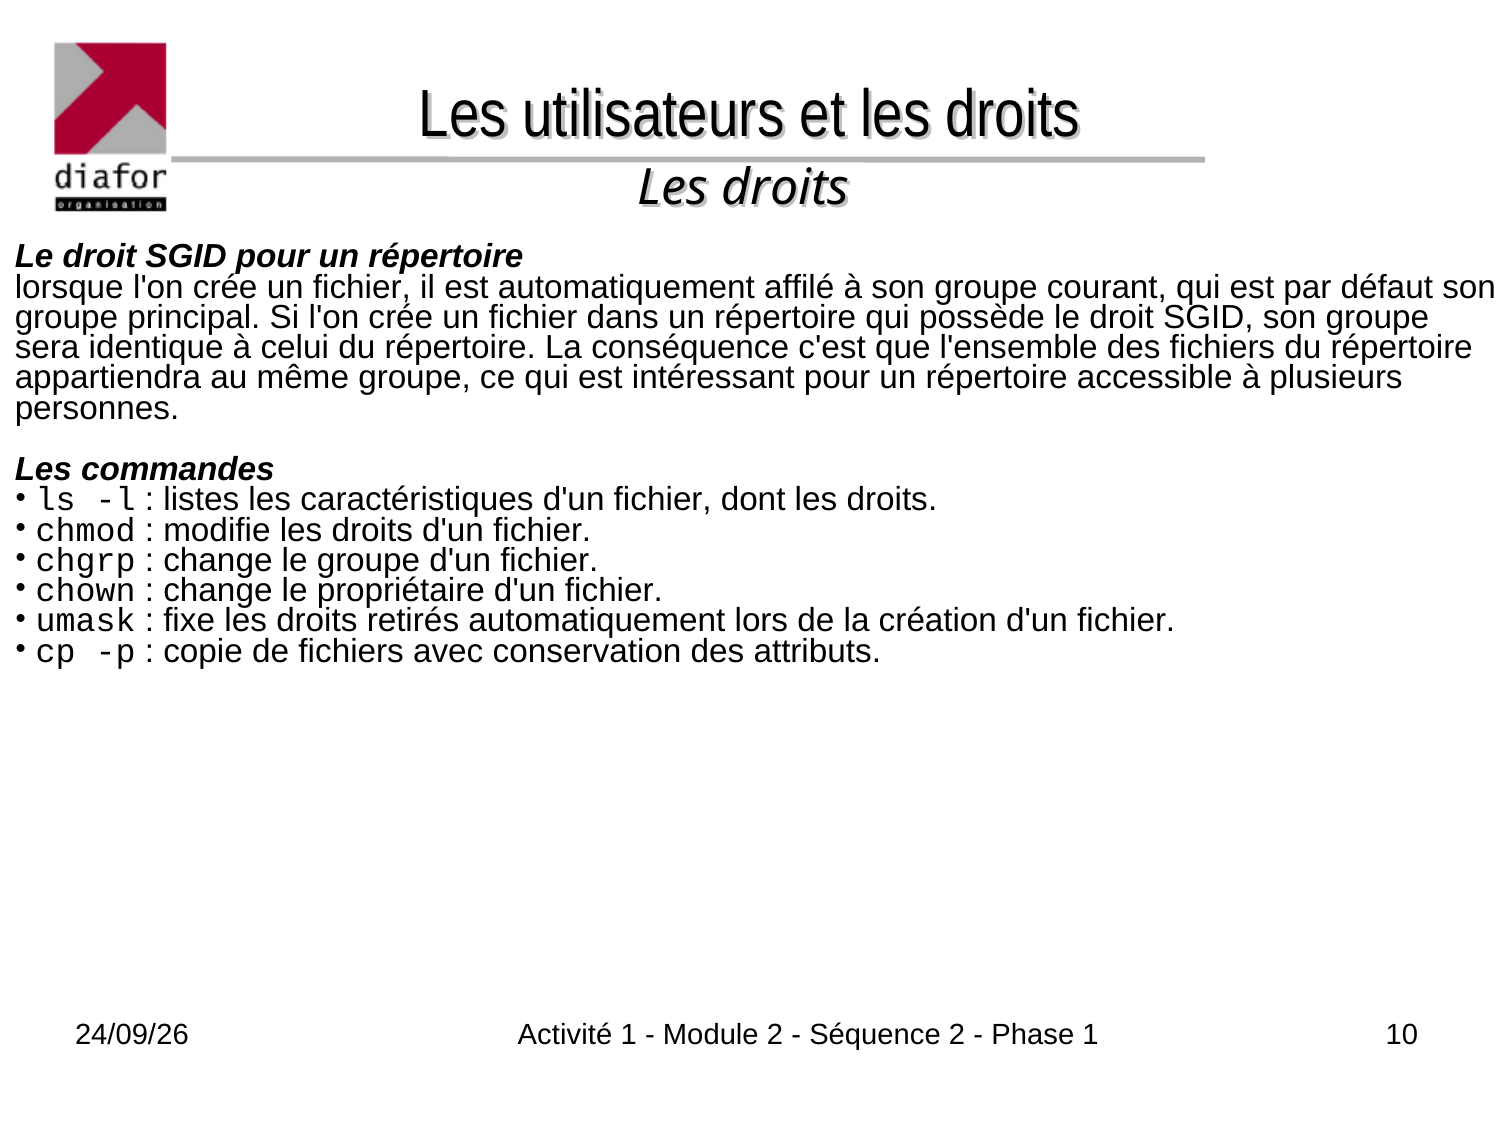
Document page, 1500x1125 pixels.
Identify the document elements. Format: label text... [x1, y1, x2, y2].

text_box Le droit SGID pour un répertoire lorsque l'on crée un fichier, il est automatiquement affilé à son groupe courant, qui est par défaut son groupe principal. Si l'on crée un fichier dans un répertoire qui possède le droit SGID, son groupe sera identique à celui du répertoire. La conséquence c'est que l'ensemble des fichiers du répertoire appartiendra au même groupe, ce qui est intéressant pour un répertoire accessible à plusieurs personnes. [0, 236, 1500, 433]
title Les utilisateurs et les droits Les droits [75, 45, 1426, 236]
text_box Les commandes ls -l : listes les caractéristiques d'un fichier, dont les droits. chmod : modifie les droits d'un fichier. chgrp : change le groupe d'un fichier. chown : change le propriétaire d'un fichier. umask : fixe les droits retirés automatiquement lors de la création d'un fichier. cp -p : copie de fichiers avec conservation des attributs. [0, 448, 1193, 707]
picture [53, 42, 168, 213]
